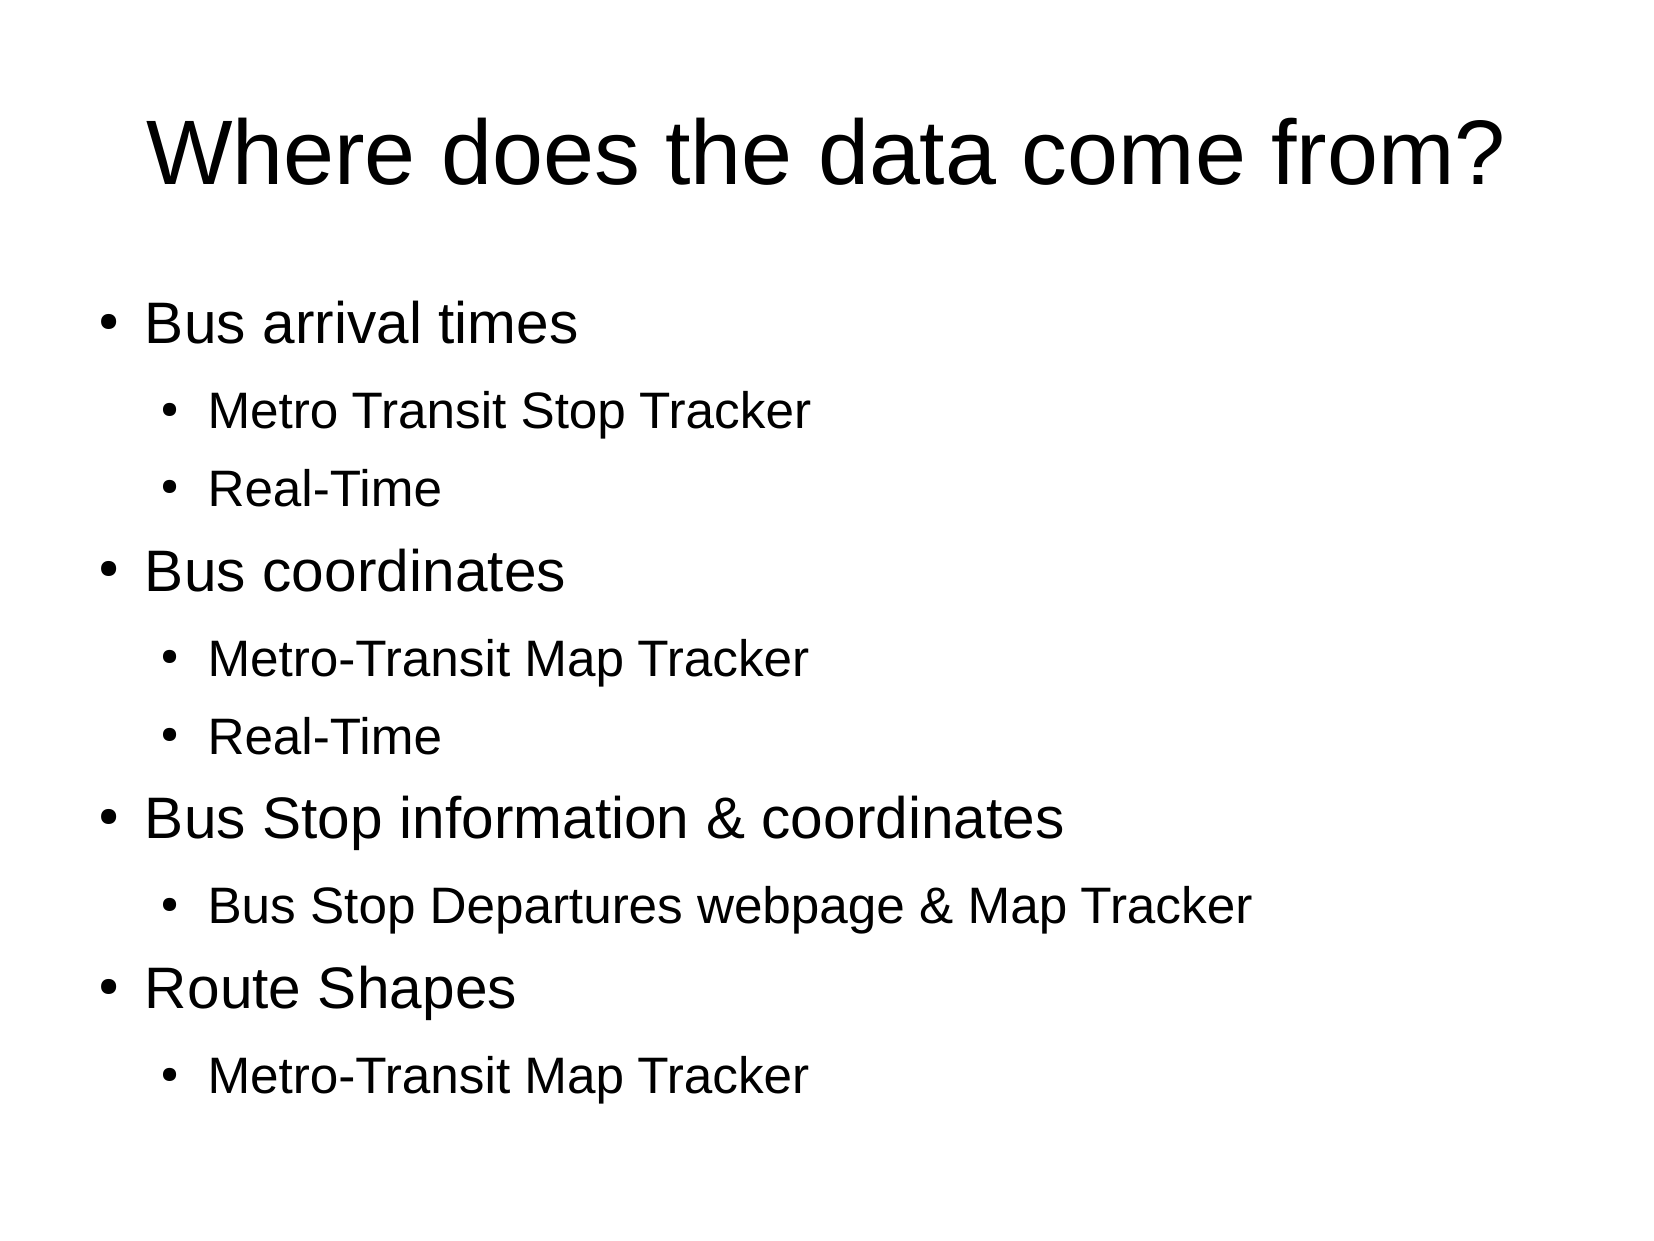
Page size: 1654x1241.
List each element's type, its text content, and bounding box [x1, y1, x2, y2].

title Where does the data come from? [82, 56, 1571, 250]
list Bus arrival times Metro Transit Stop Tracker Real-Time Bus coordinates Metro-Transit Map Tracker Real-Time Bus Stop information & coordinates Bus Stop Departures webpage & Map Tracker Route Shapes Metro-Transit Map Tracker [82, 290, 1571, 1109]
